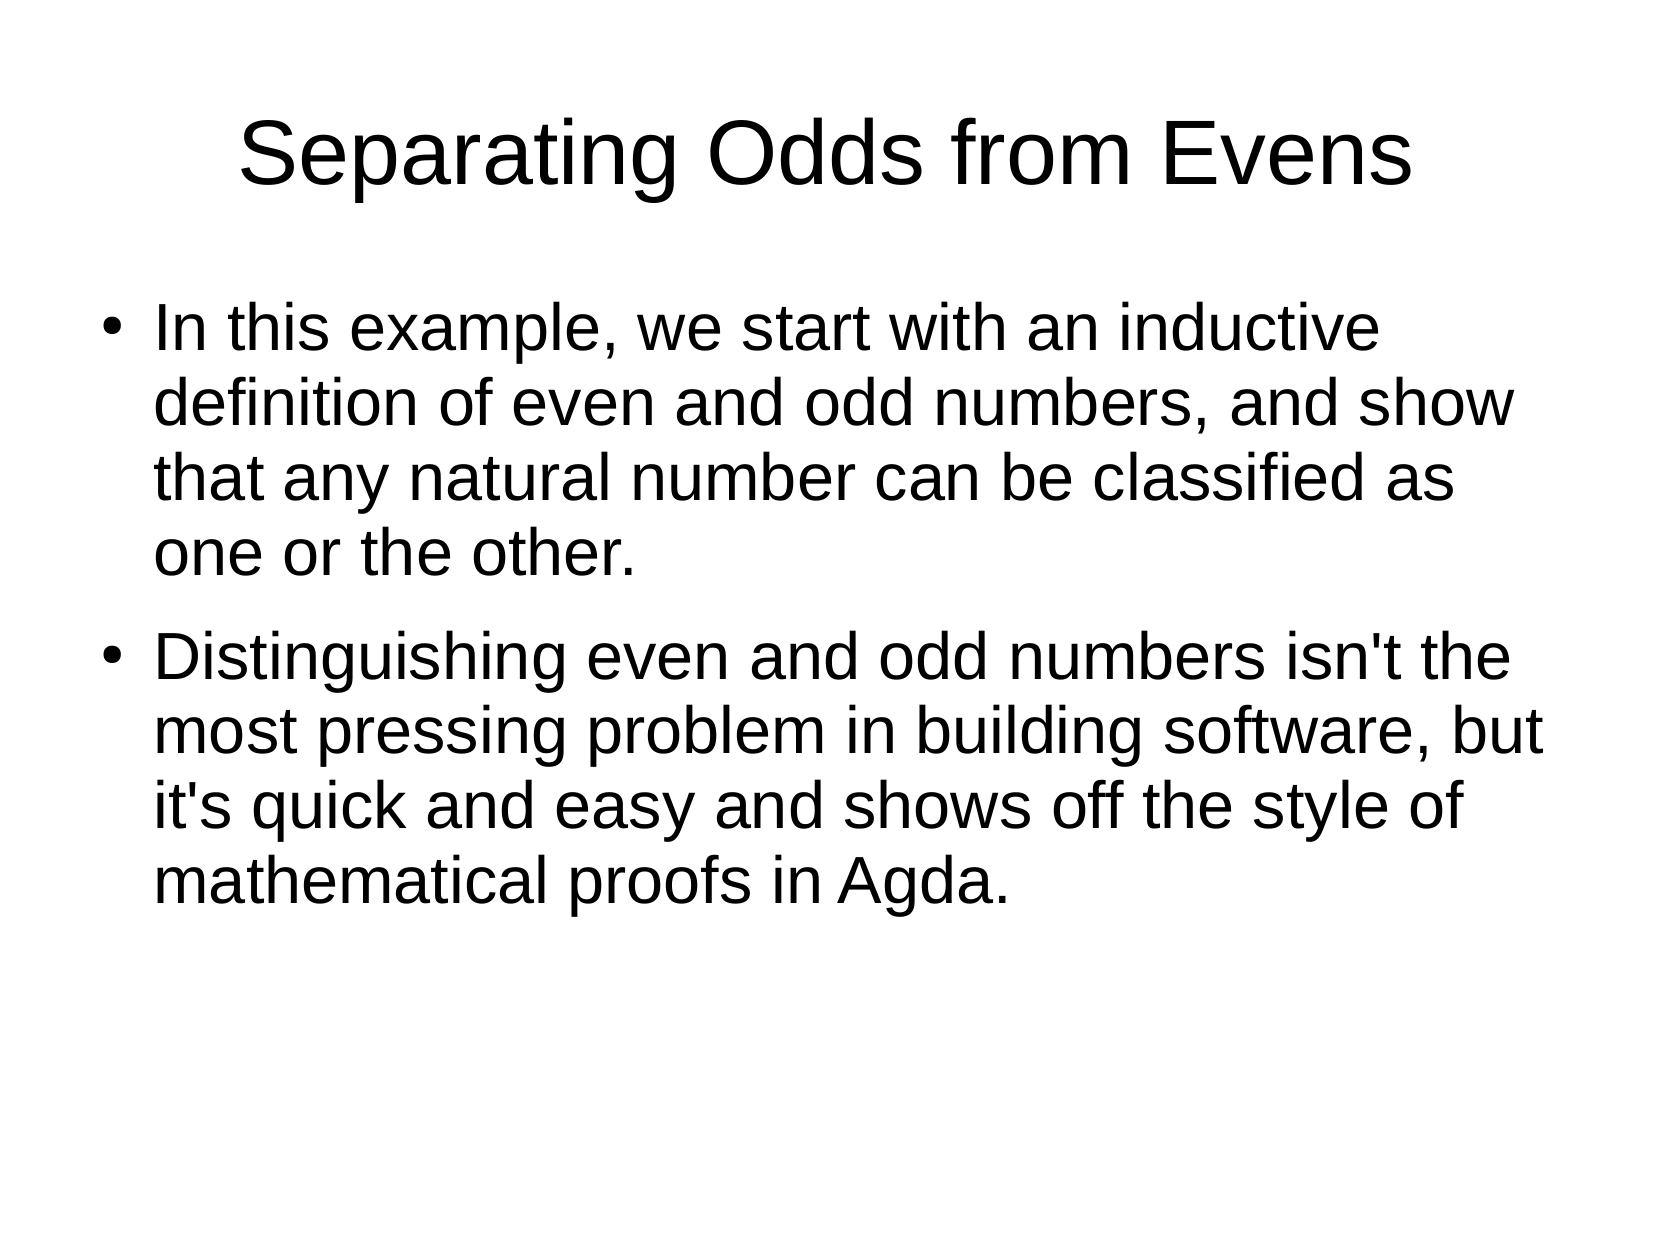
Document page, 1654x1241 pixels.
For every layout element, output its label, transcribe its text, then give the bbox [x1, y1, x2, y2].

list In this example, we start with an inductive definition of even and odd numbers, and show that any natural number can be classified as one or the other. Distinguishing even and odd numbers isn't the most pressing problem in building software, but it's quick and easy and shows off the style of mathematical proofs in Agda. [82, 290, 1571, 1109]
title Separating Odds from Evens [82, 49, 1571, 257]
